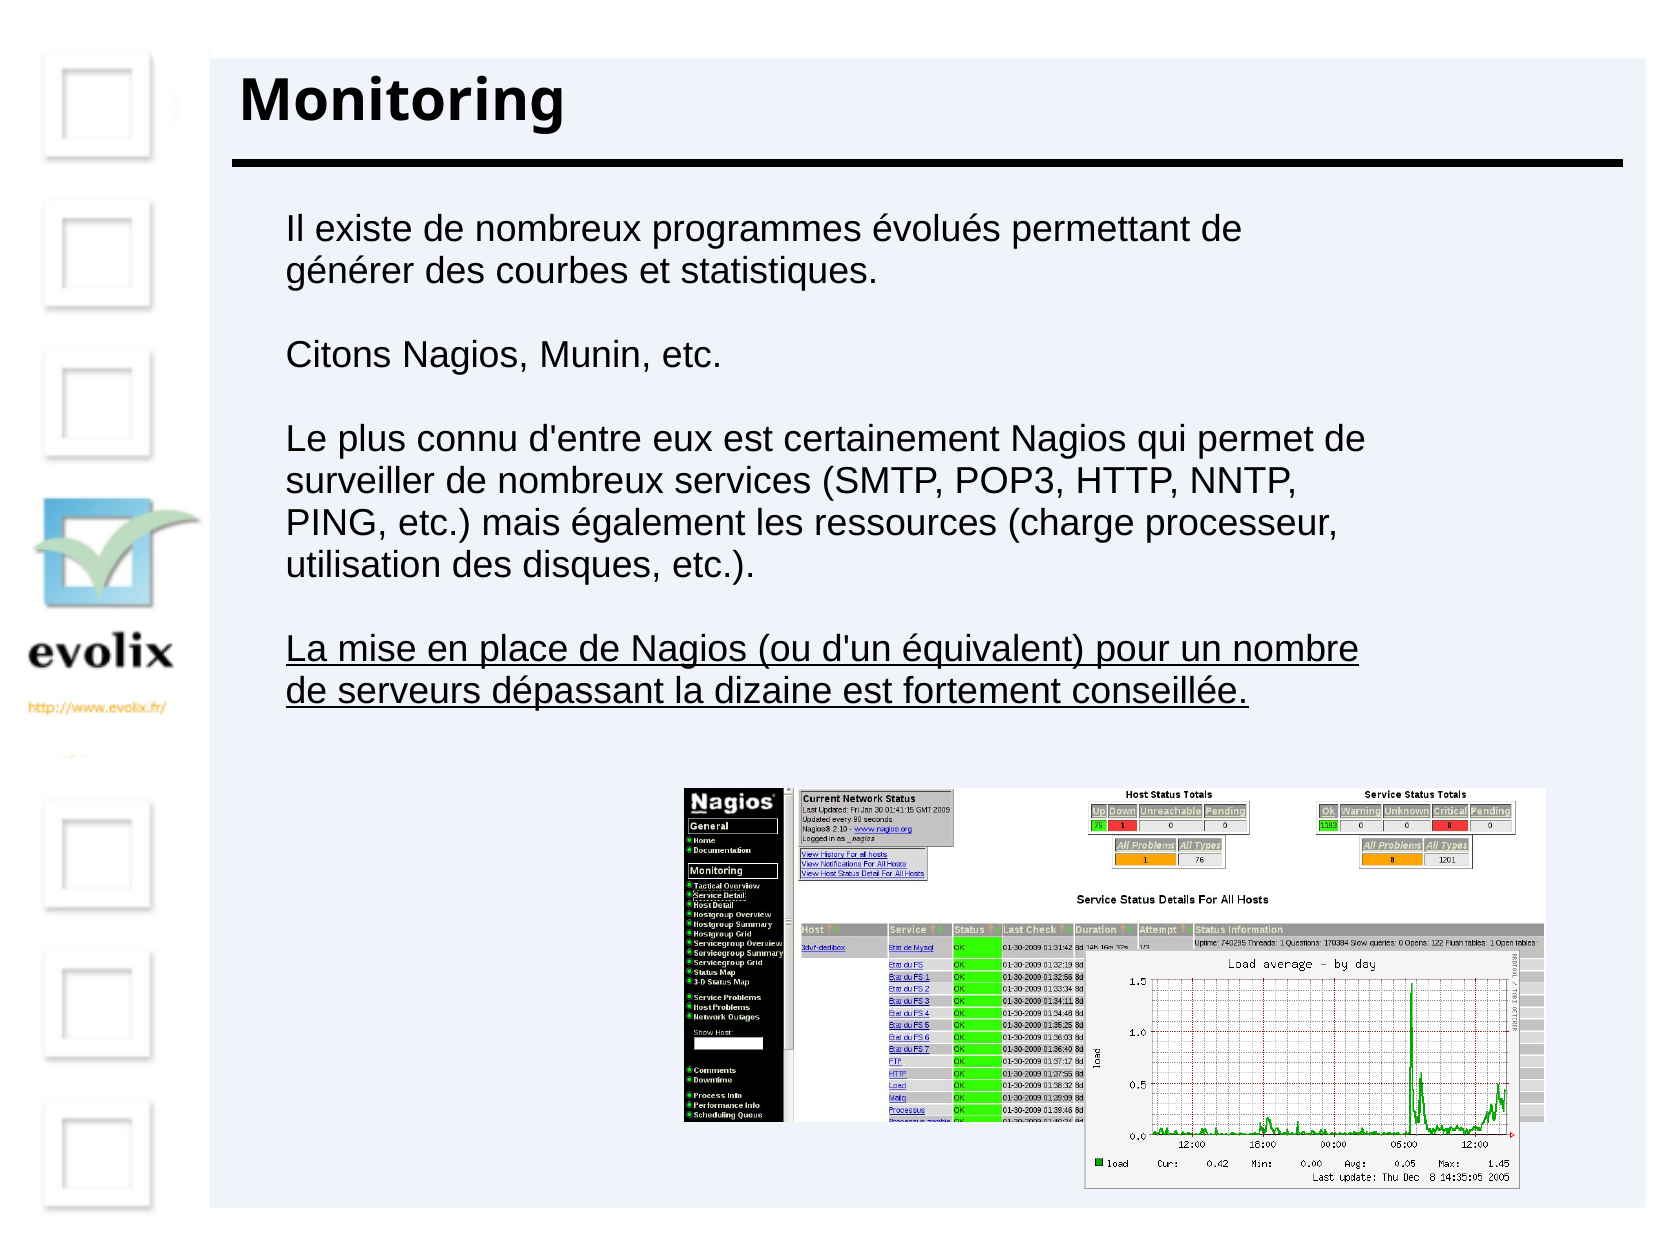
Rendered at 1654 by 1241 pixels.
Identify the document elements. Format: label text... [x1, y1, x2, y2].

picture [0, 49, 1654, 1218]
title Monitoring [238, 0, 1530, 196]
text_box Il existe de nombreux programmes évolués permettant de générer des courbes et statistiques. Citons Nagios, Munin, etc. Le plus connu d'entre eux est certainement Nagios qui permet de surveiller de nombreux services (SMTP, POP3, HTTP, NNTP, PING, etc.) mais également les ressources (charge processeur, utilisation des disques, etc.). La mise en place de Nagios (ou d'un équivalent) pour un nombre de serveurs dépassant la dizaine est fortement conseillée. [270, 200, 1388, 1014]
